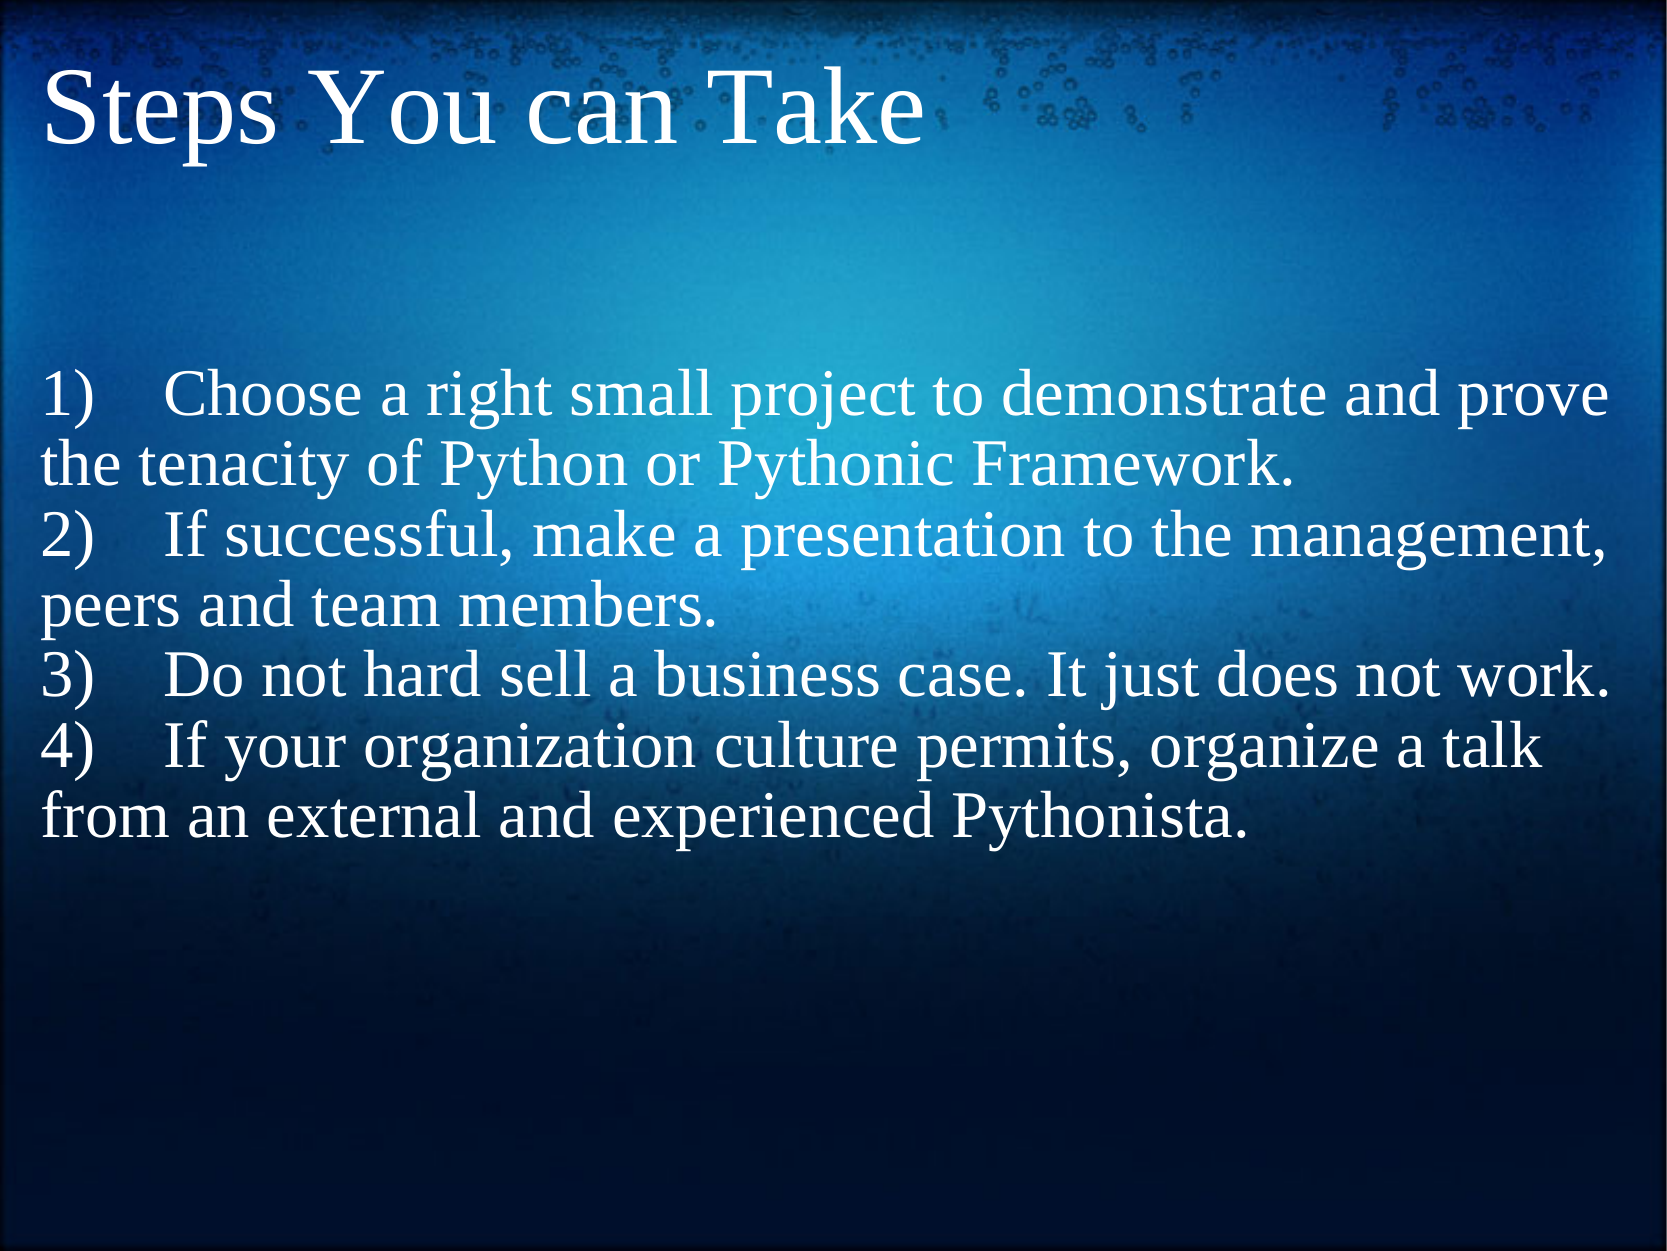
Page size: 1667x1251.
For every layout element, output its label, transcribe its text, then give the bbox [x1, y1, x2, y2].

picture [0, 0, 1667, 1251]
list 1) Choose a right small project to demonstrate and prove the tenacity of Python or Pythonic Framework. 2) If successful, make a presentation to the management, peers and team members. 3) Do not hard sell a business case. It just does not work. 4) If your organization culture permits, organize a talk from an external and experienced Pythonista. [40, 300, 1627, 1201]
title Steps You can Take [40, 50, 1627, 201]
